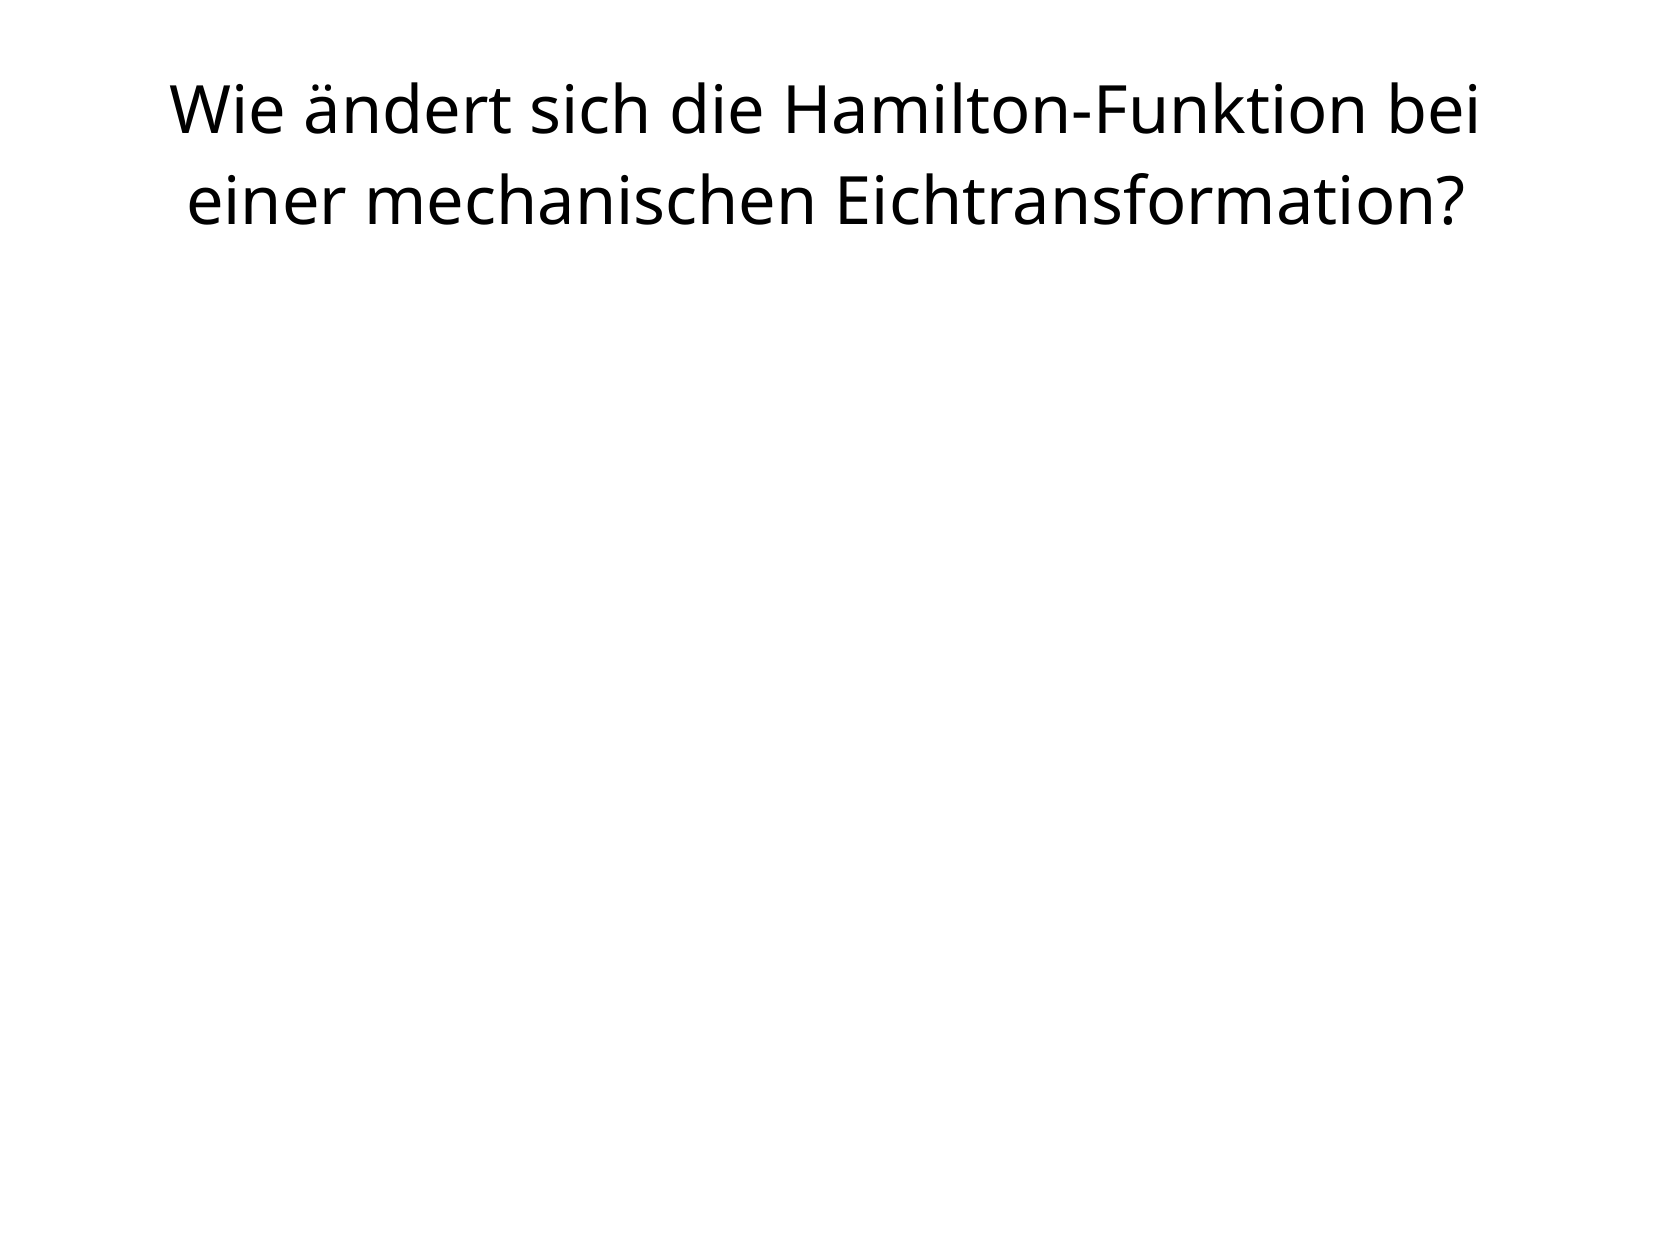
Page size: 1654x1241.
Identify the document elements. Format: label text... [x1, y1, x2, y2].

title Wie ändert sich die Hamilton-Funktion bei einer mechanischen Eichtransformation? [82, 49, 1571, 257]
